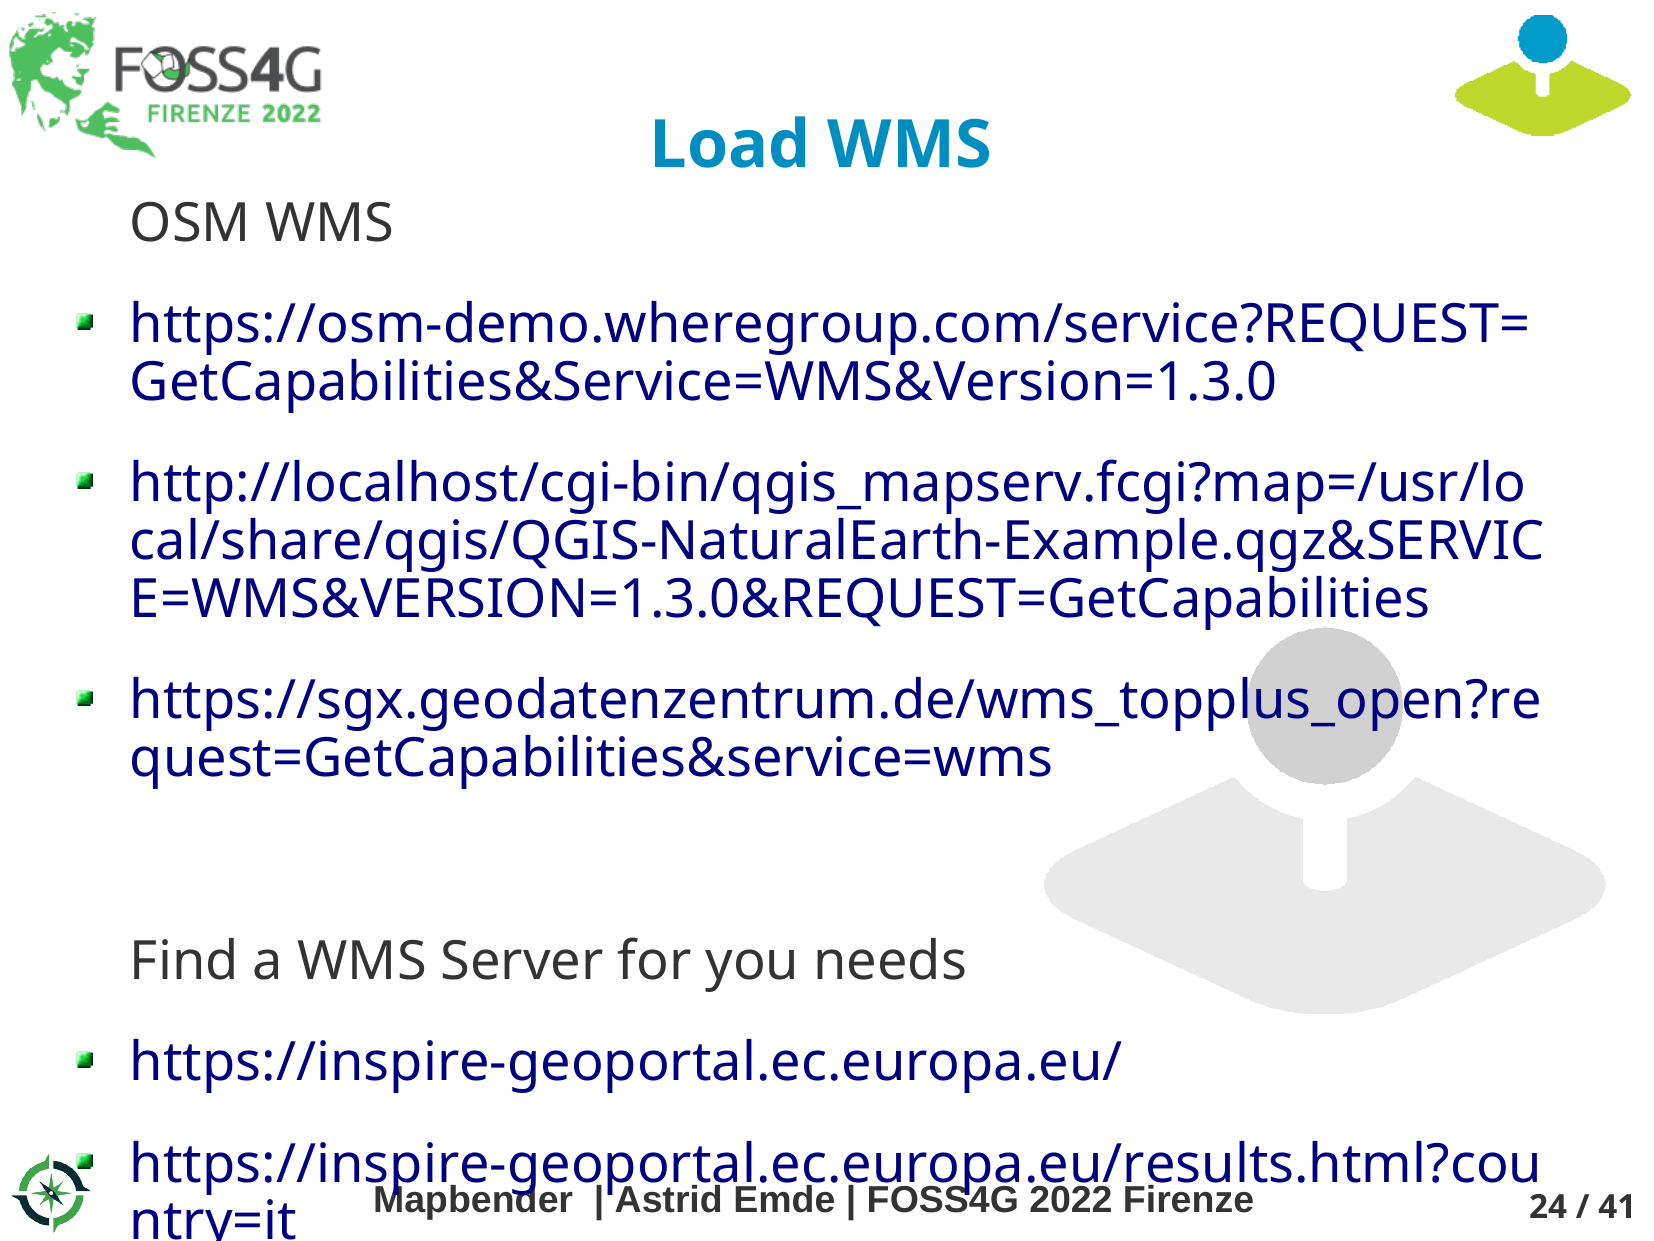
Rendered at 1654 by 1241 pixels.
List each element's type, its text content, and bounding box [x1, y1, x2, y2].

picture [0, 12, 376, 158]
picture [1455, 15, 1633, 136]
title Load WMS [76, 68, 1565, 216]
list OSM WMS https://osm-demo.wheregroup.com/service?REQUEST=GetCapabilities&Service=WMS&Version=1.3.0 http://localhost/cgi-bin/qgis_mapserv.fcgi?map=/usr/local/share/qgis/QGIS-NaturalEarth-Example.qgz&SERVICE=WMS&VERSION=1.3.0&REQUEST=GetCapabilities https://sgx.geodatenzentrum.de/wms_topplus_open?request=GetCapabilities&service=wms Find a WMS Server for you needs https://inspire-geoportal.ec.europa.eu/ https://inspire-geoportal.ec.europa.eu/results.html?country=it [59, 183, 1548, 1007]
picture [10, 1152, 93, 1234]
picture [76, 1051, 93, 1068]
